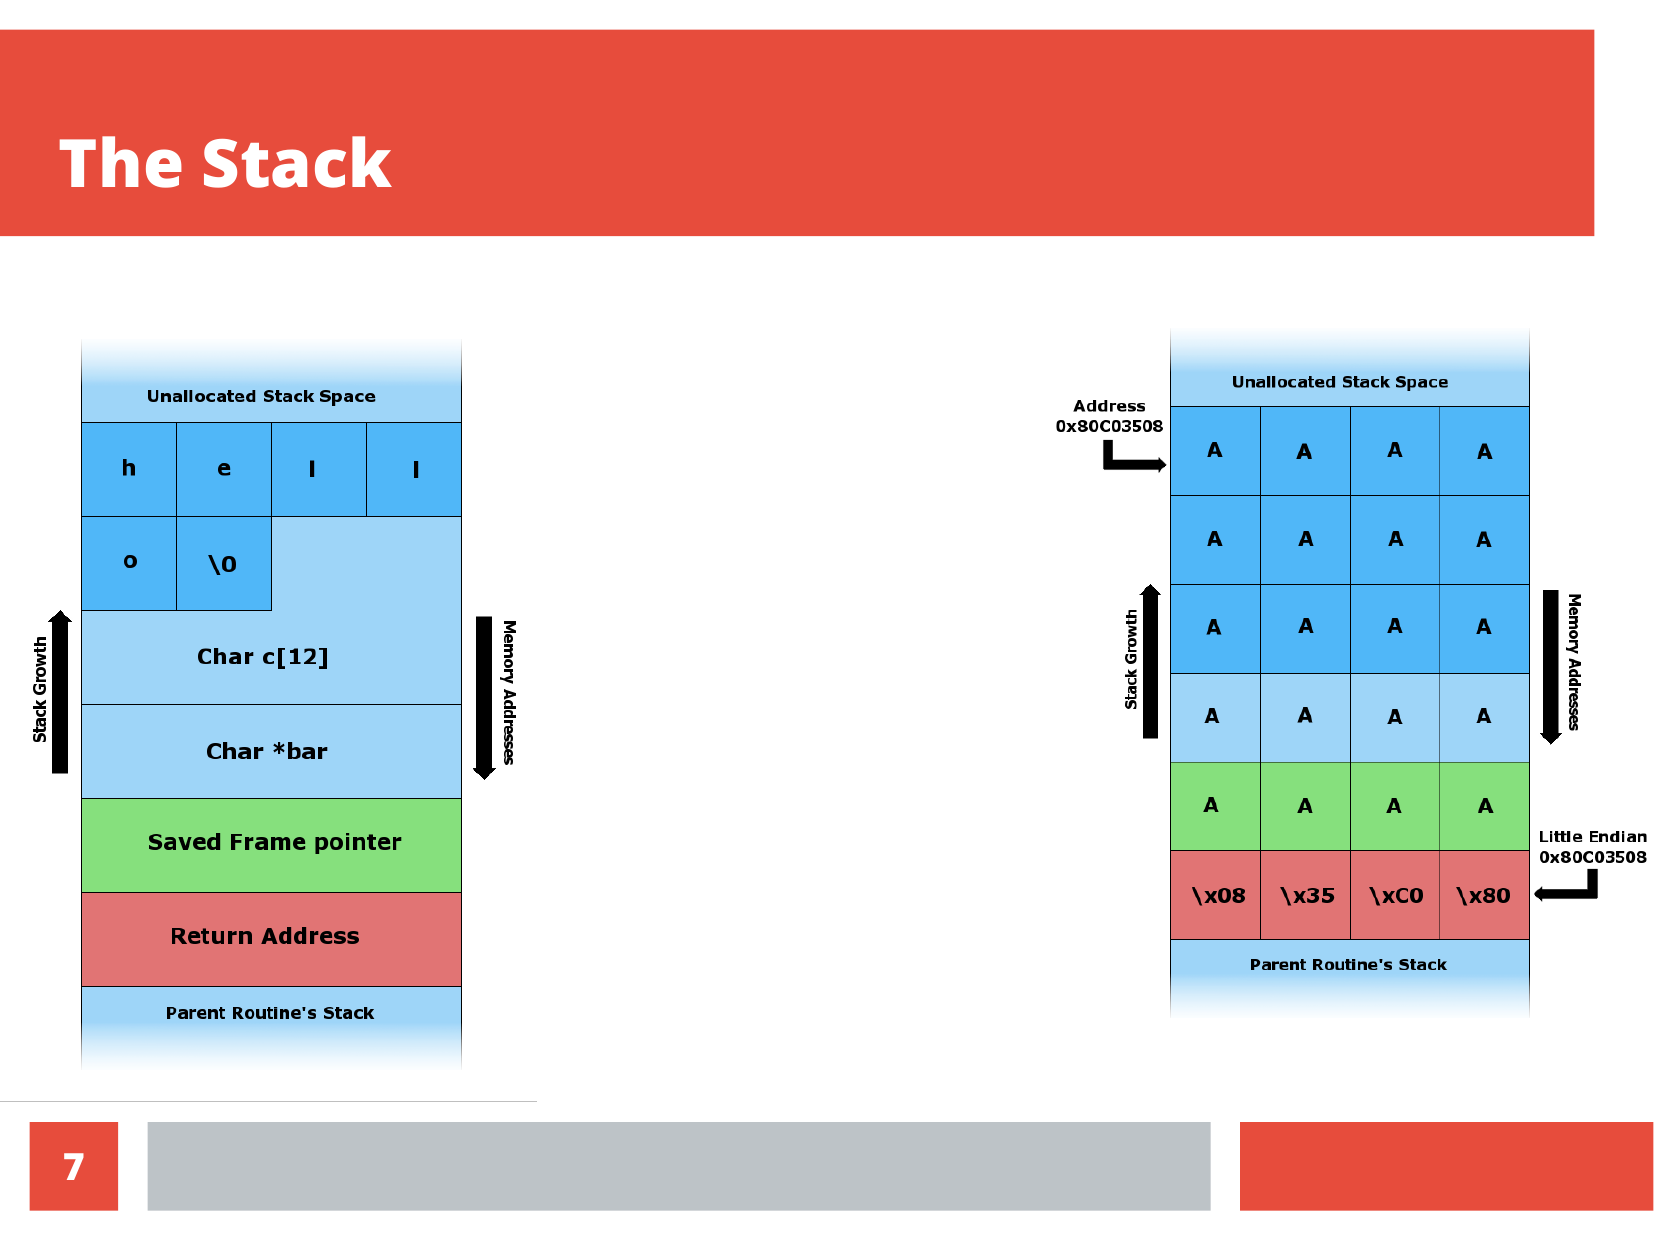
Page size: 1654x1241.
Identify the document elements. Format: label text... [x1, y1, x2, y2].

picture [1041, 324, 1654, 1049]
title The Stack [59, 59, 1595, 207]
picture [0, 335, 537, 1102]
